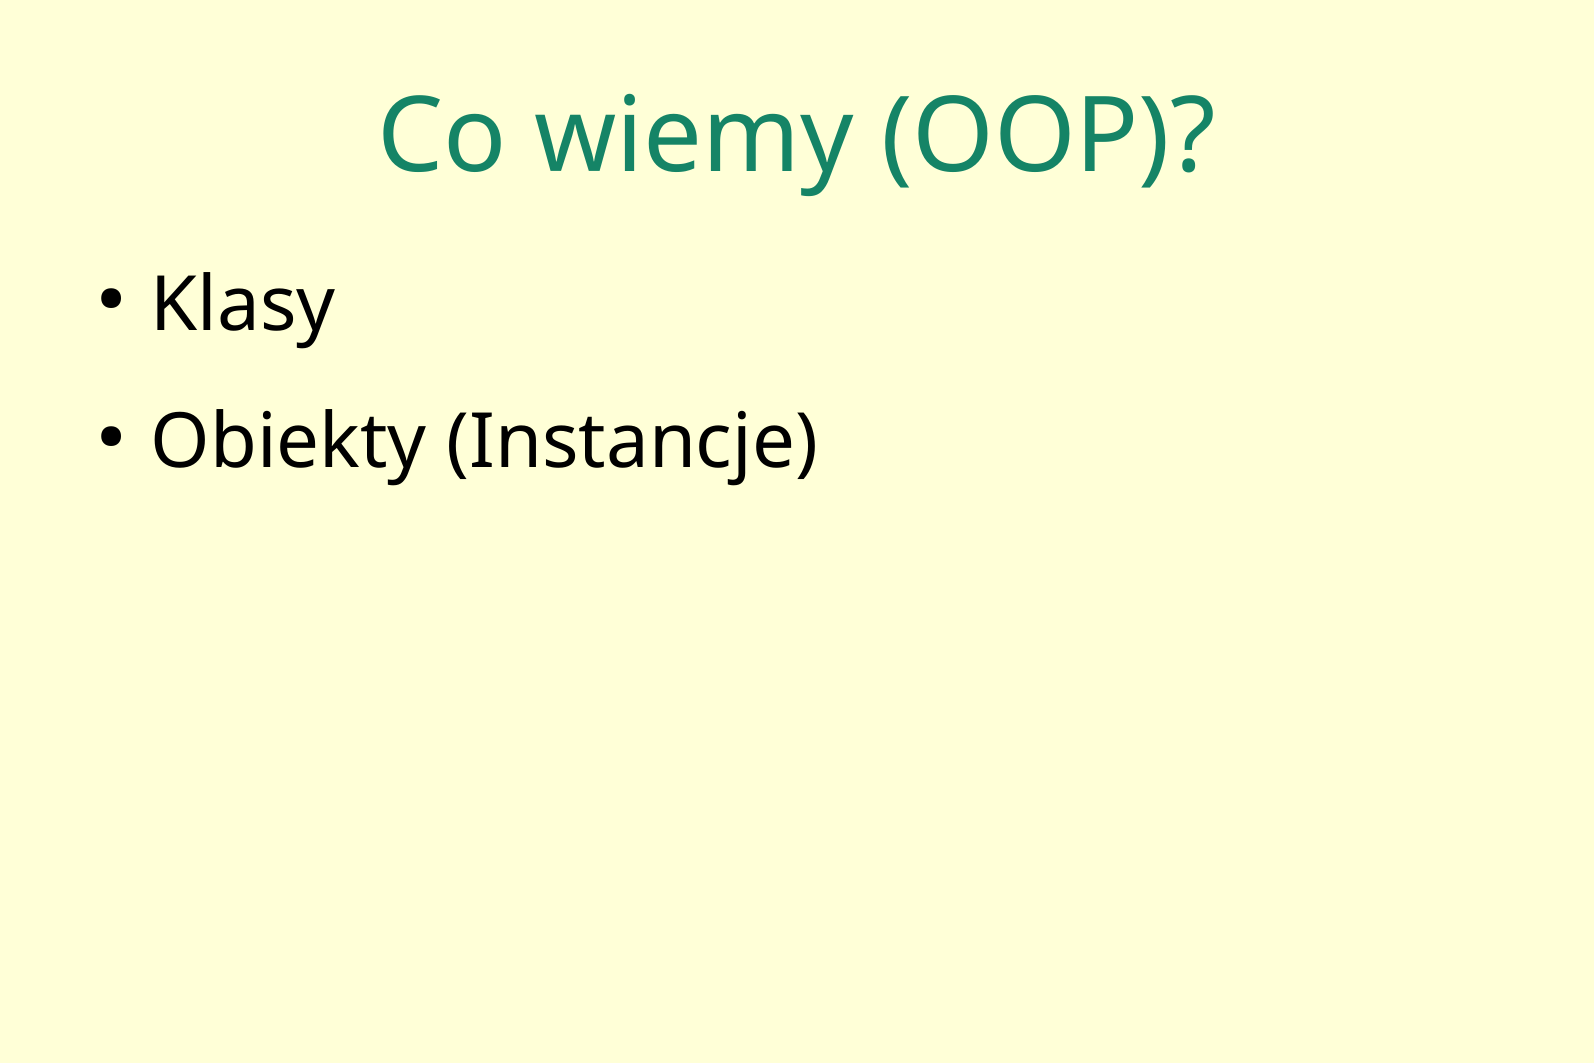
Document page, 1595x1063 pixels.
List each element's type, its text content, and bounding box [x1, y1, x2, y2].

title Co wiemy (OOP)? [79, 42, 1515, 220]
list Klasy Obiekty (Instancje) [79, 248, 1515, 866]
